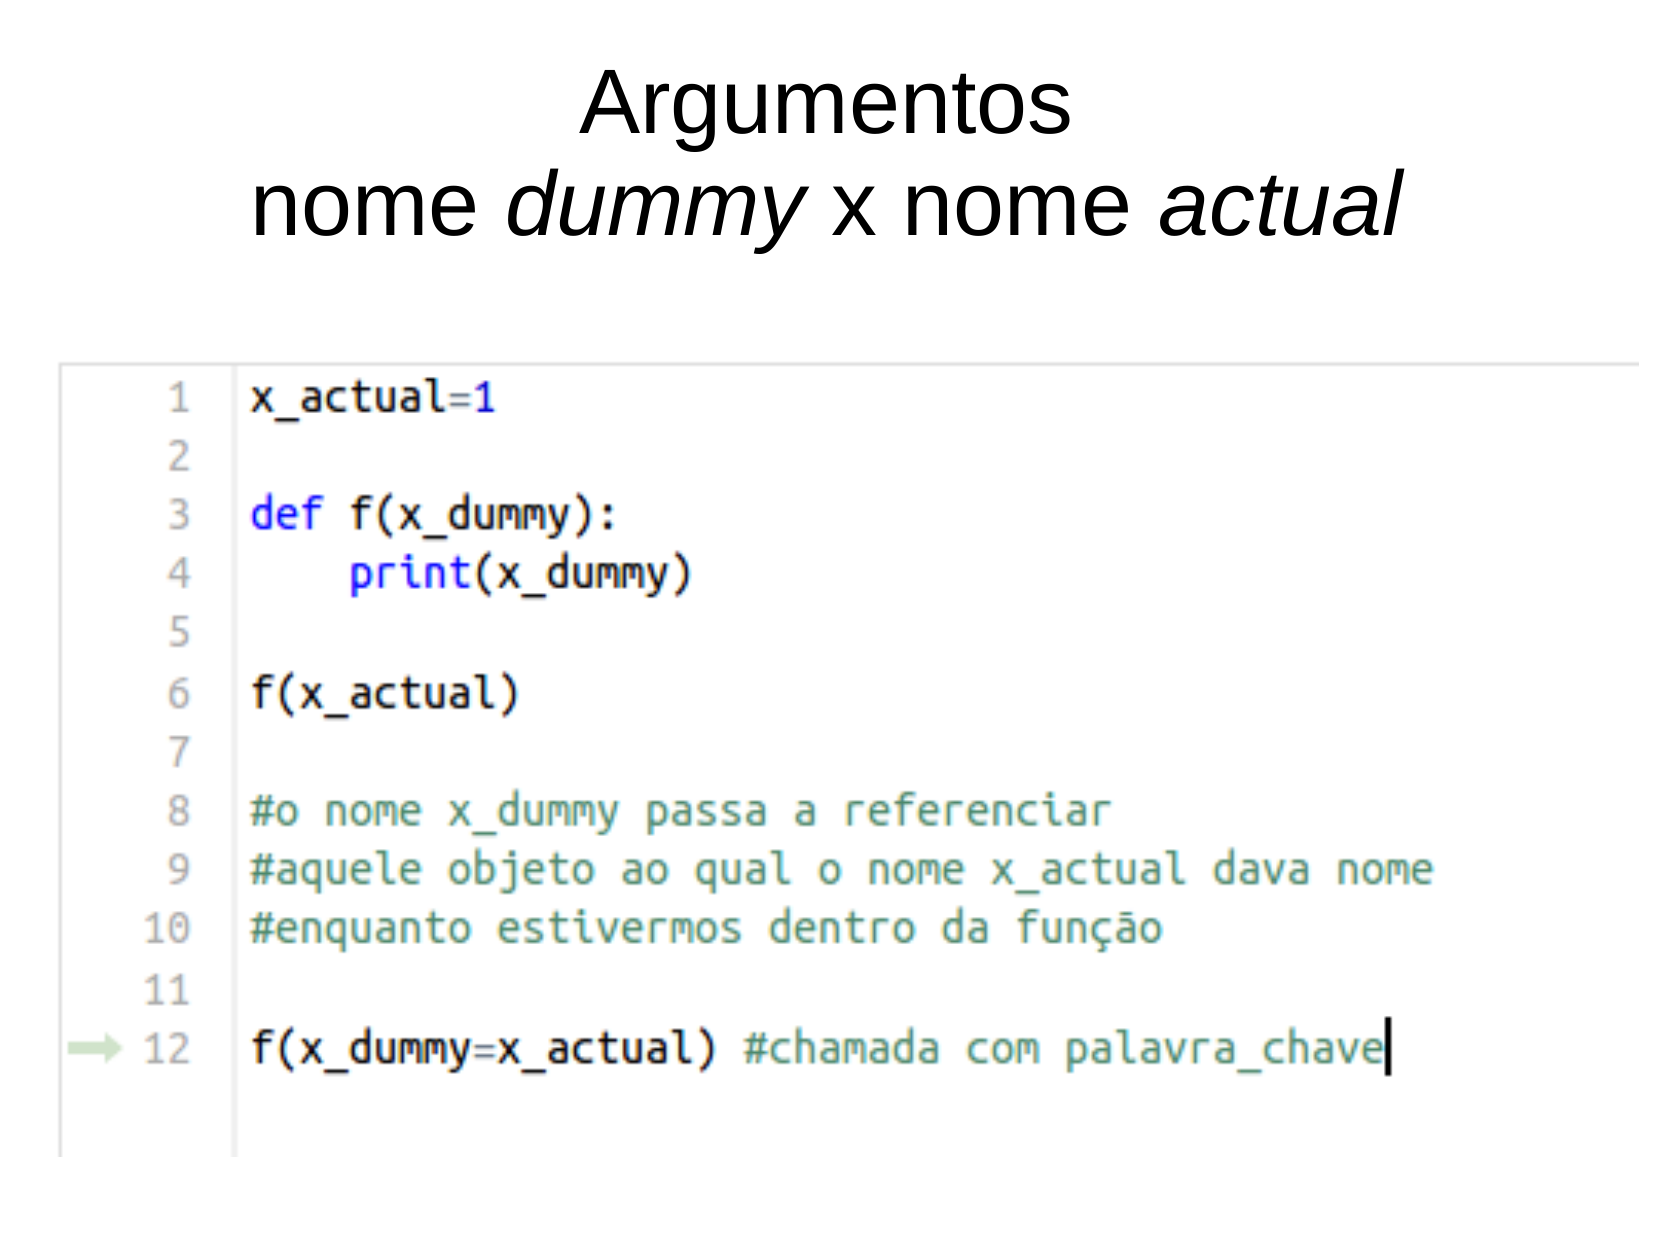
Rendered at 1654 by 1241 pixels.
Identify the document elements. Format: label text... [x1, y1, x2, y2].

title Argumentos nome dummy x nome actual [82, 49, 1571, 257]
picture [35, 342, 1639, 1157]
